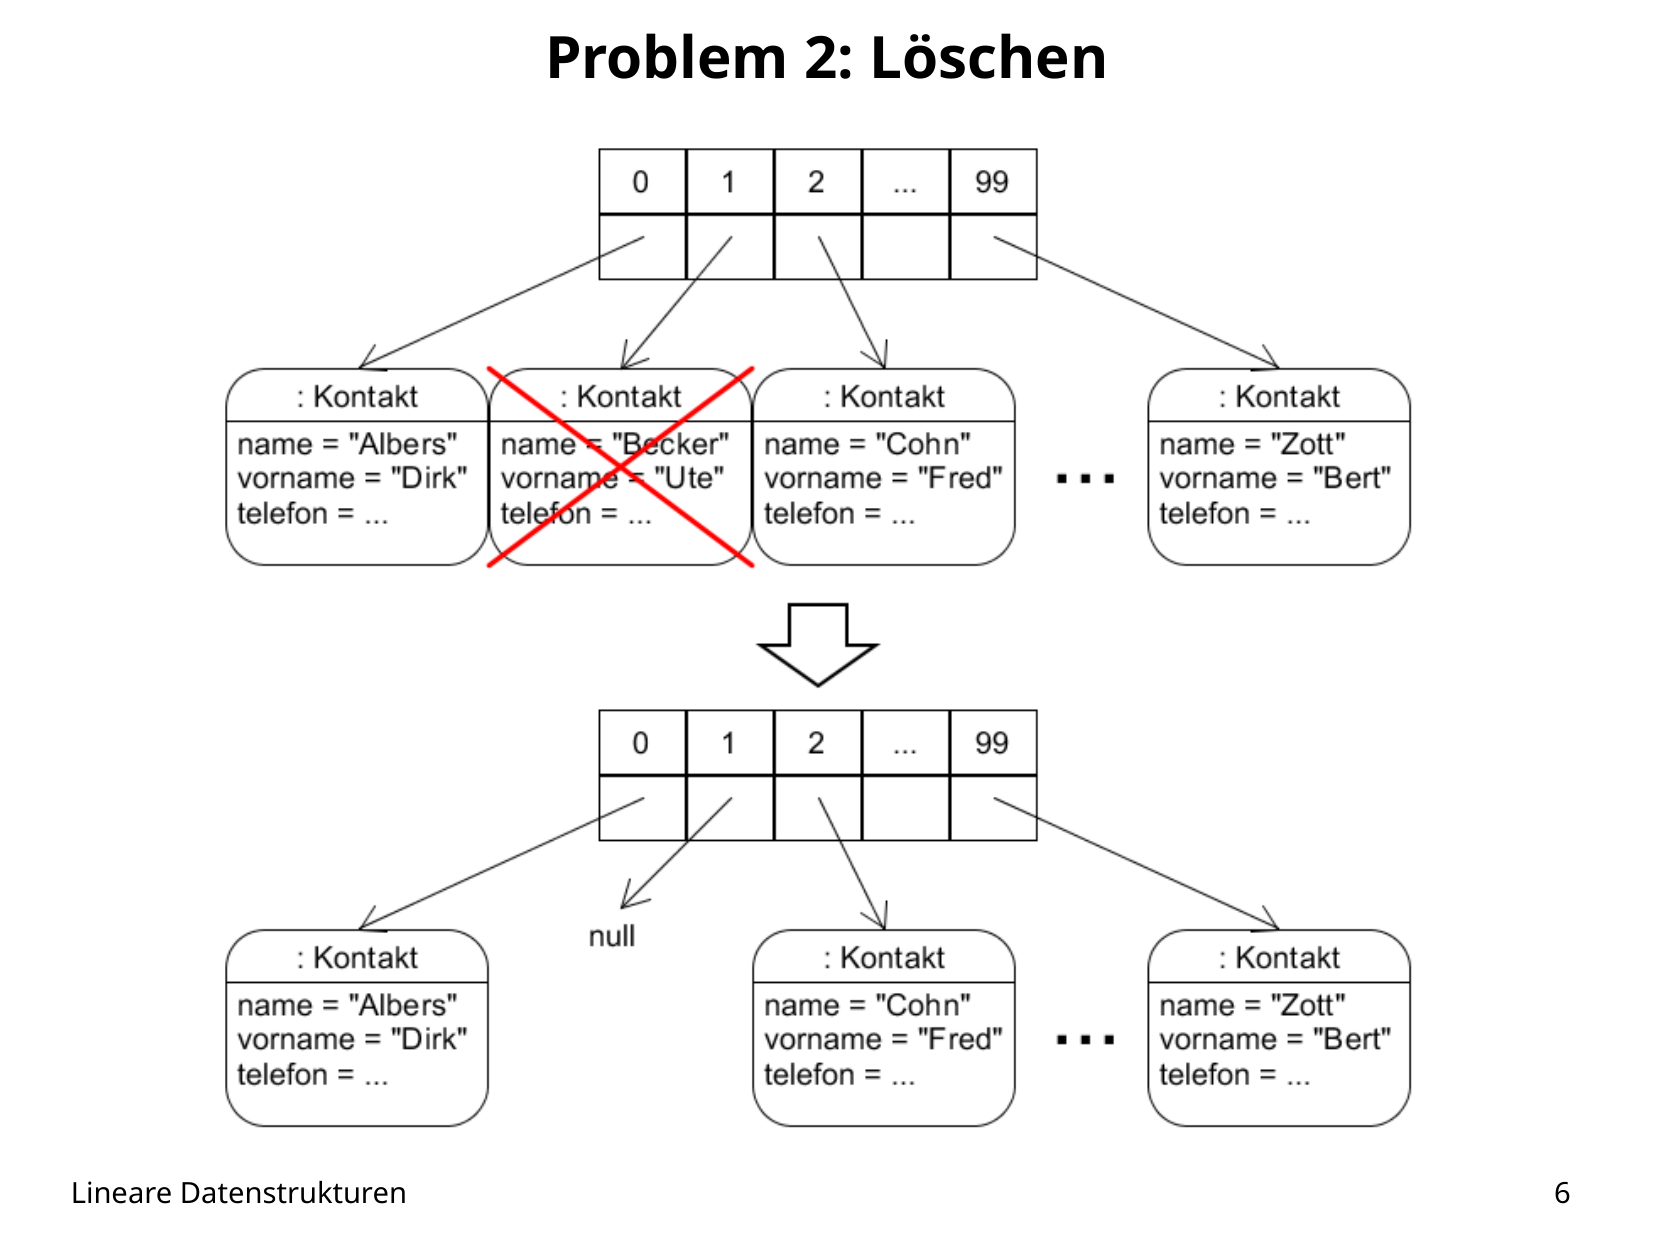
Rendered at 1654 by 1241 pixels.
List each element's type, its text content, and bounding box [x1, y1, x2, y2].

picture [224, 147, 1413, 1129]
title Problem 2: Löschen [0, 5, 1654, 107]
